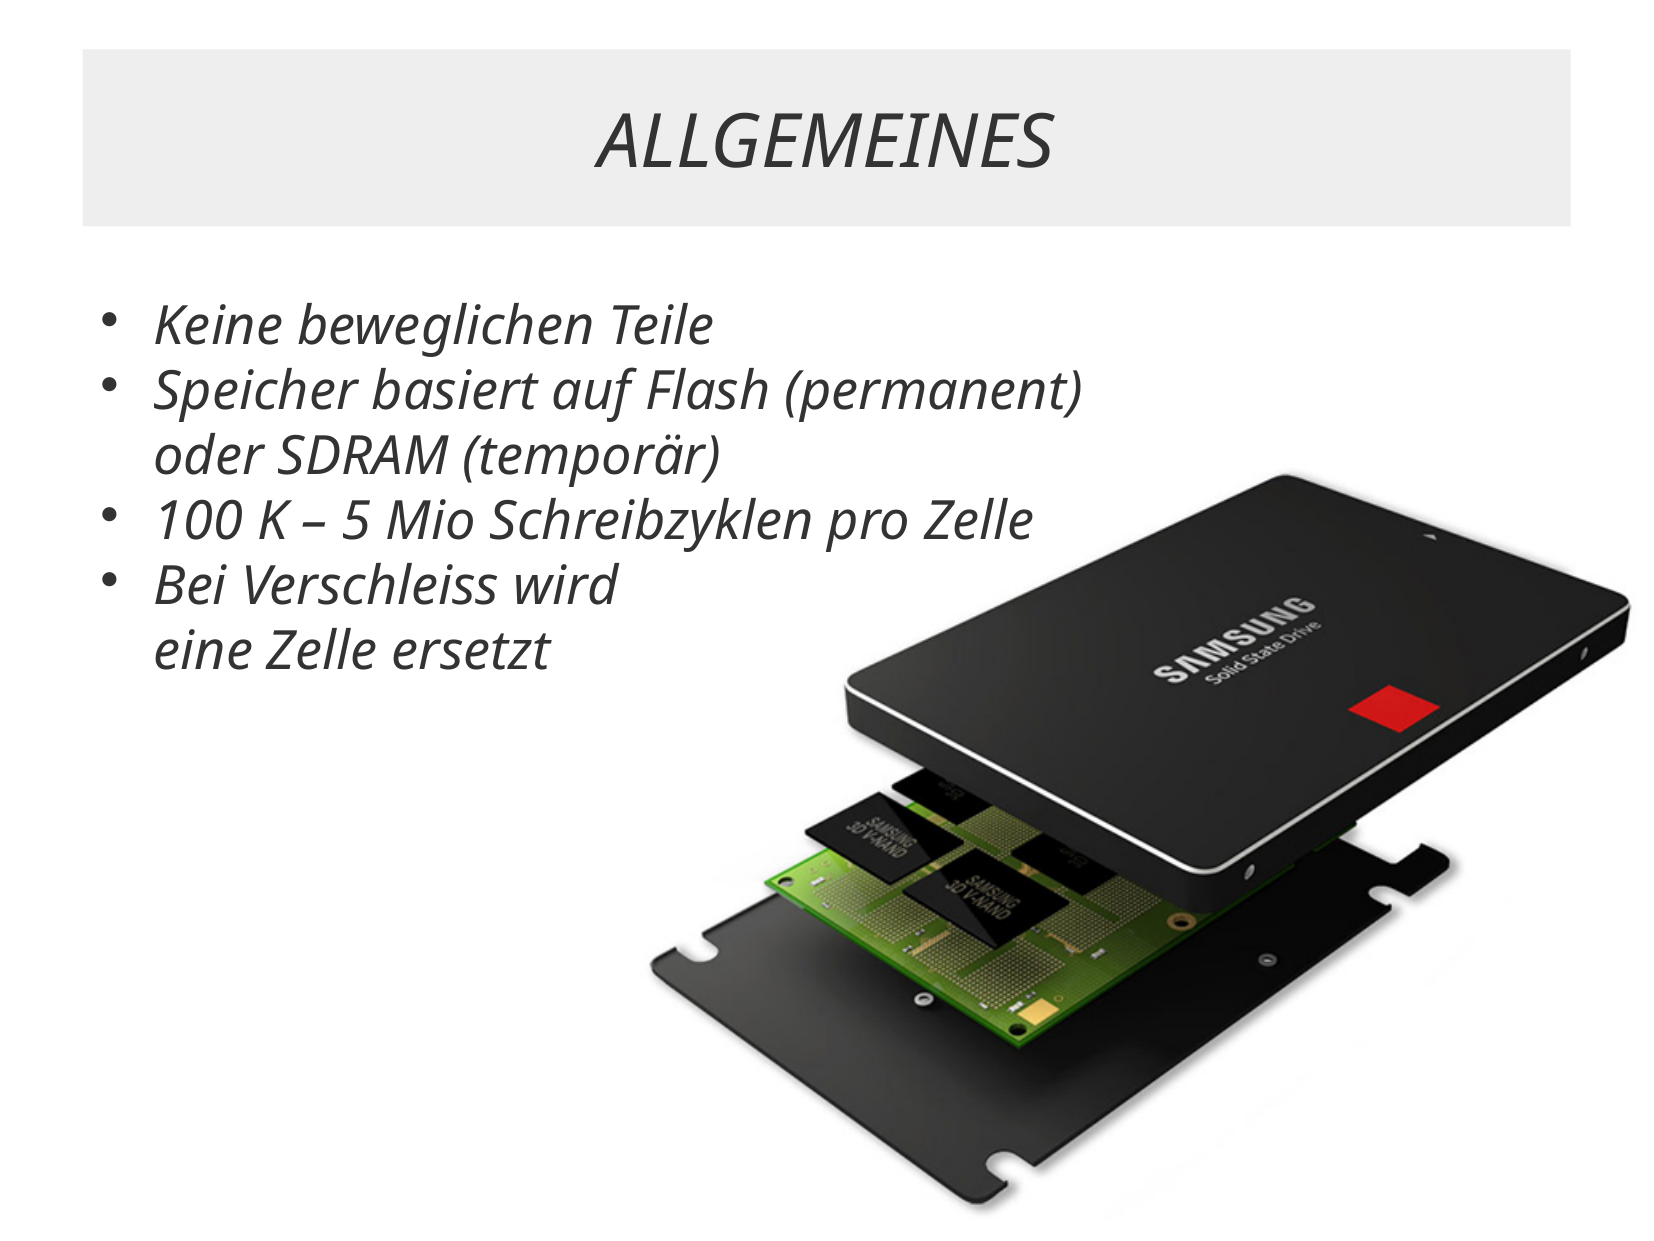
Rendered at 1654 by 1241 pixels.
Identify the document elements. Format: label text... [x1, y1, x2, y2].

picture [632, 460, 1654, 1221]
text_box ALLGEMEINES [82, 49, 1571, 227]
text_box Keine beweglichen Teile Speicher basiert auf Flash (permanent) oder SDRAM (temporär) 100 K – 5 Mio Schreibzyklen pro Zelle Bei Verschleiss wird eine Zelle ersetzt [82, 290, 1571, 1010]
